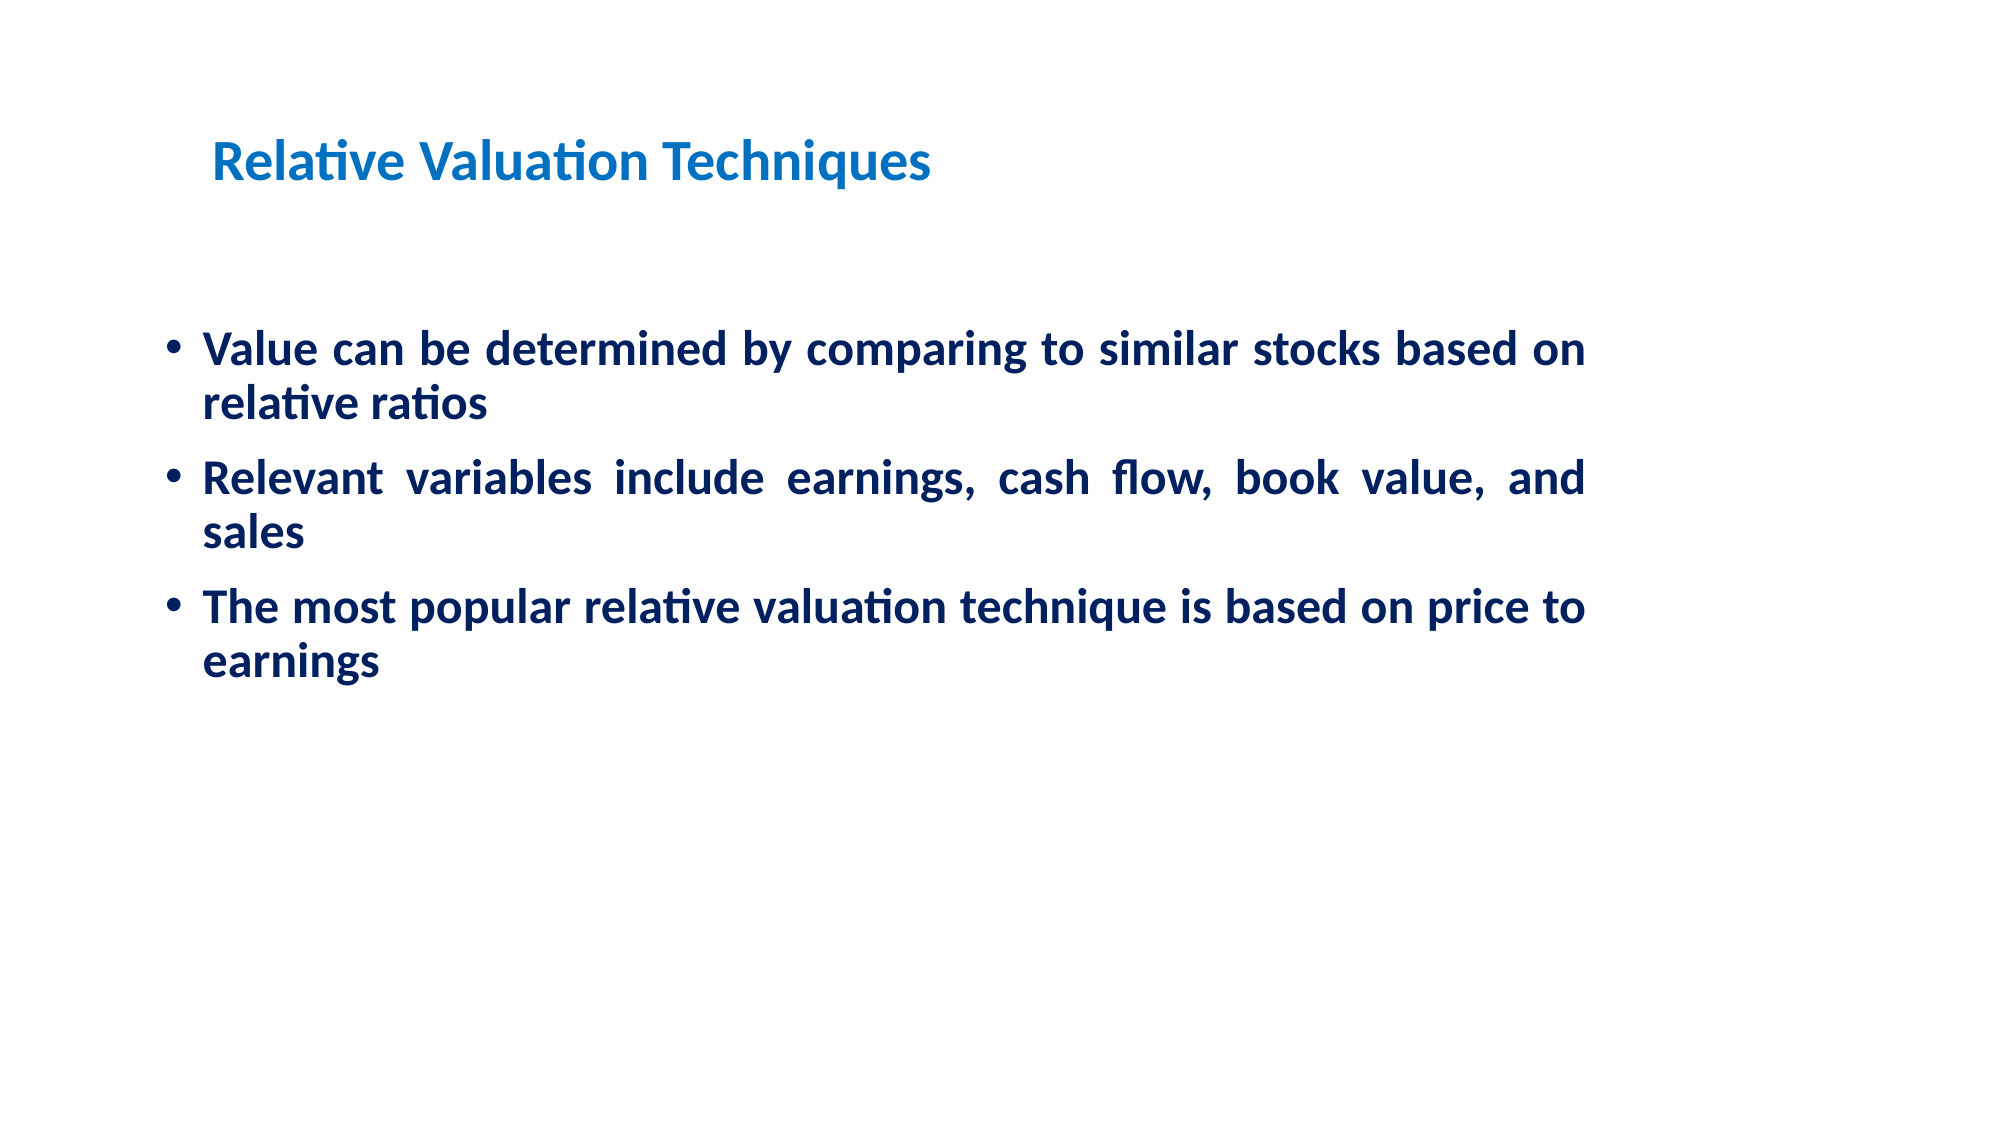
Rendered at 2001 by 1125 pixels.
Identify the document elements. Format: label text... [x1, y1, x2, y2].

text_box Relative Valuation Techniques [197, 114, 1724, 200]
text_box Value can be determined by comparing to similar stocks based on relative ratios Relevant variables include earnings, cash flow, book value, and sales The most popular relative valuation technique is based on price to earnings [150, 315, 1603, 756]
